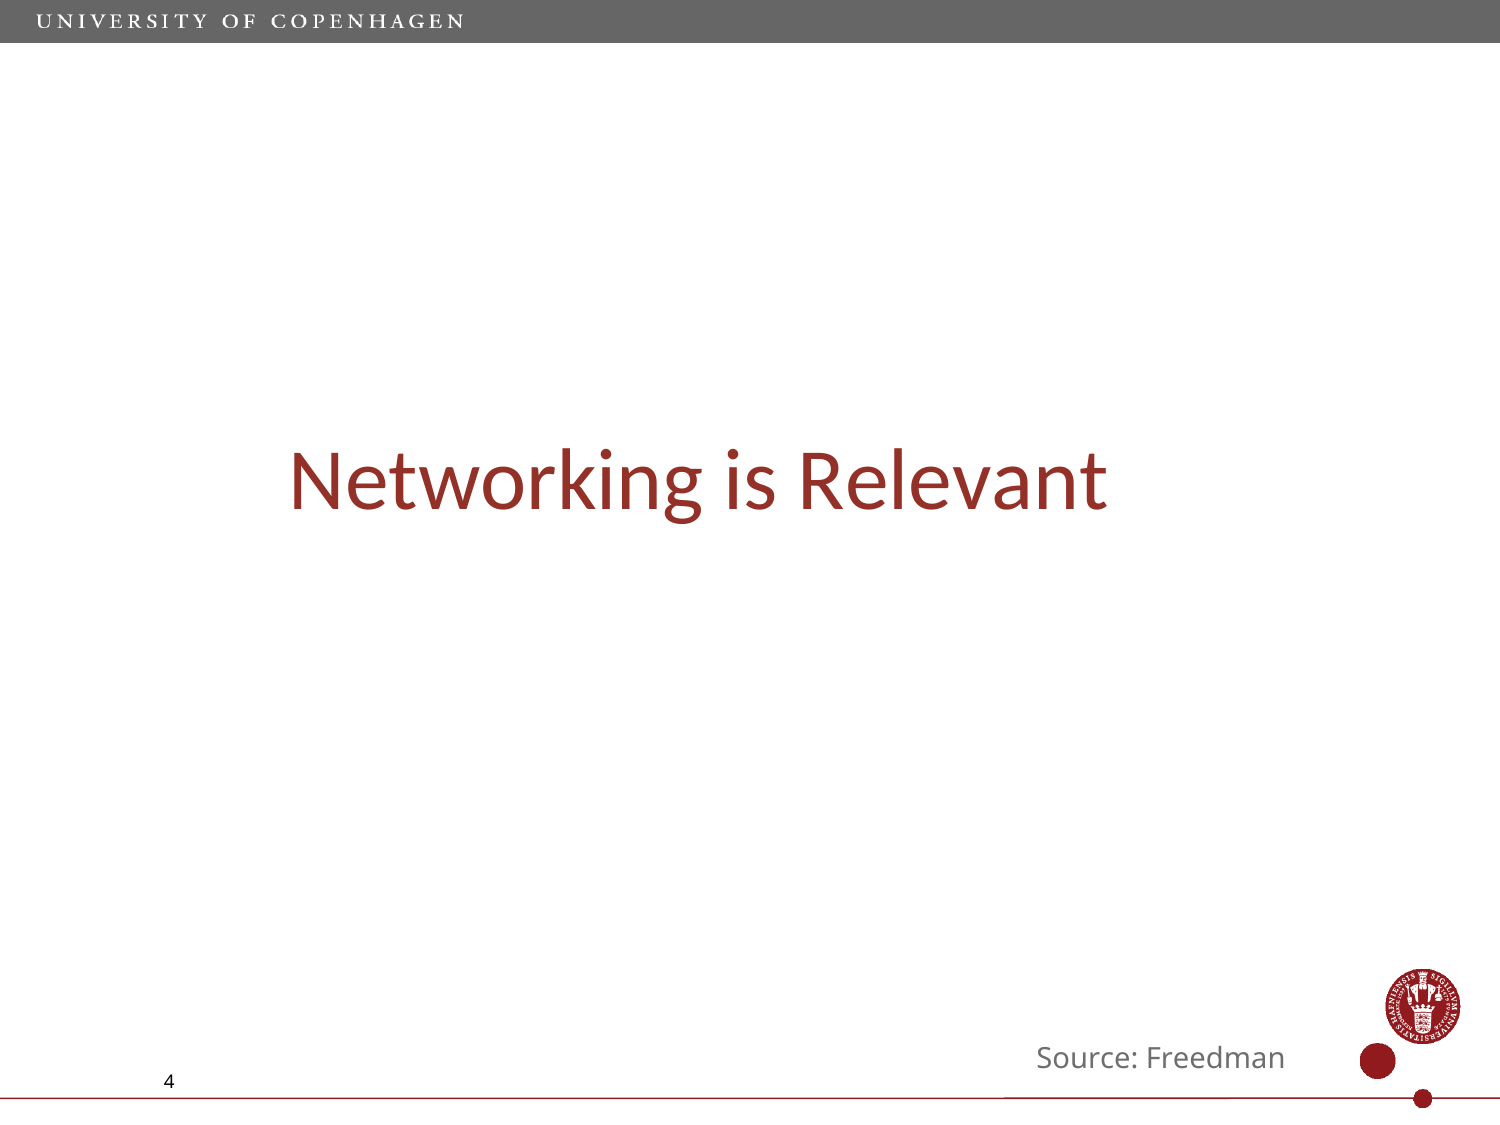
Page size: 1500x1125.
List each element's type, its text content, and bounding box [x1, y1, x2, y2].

text_box Source: Freedman [1021, 1031, 1341, 1083]
text_box <number> [163, 1070, 514, 1094]
text_box Networking is Relevant [289, 432, 1447, 528]
picture [0, 910, 1500, 1122]
